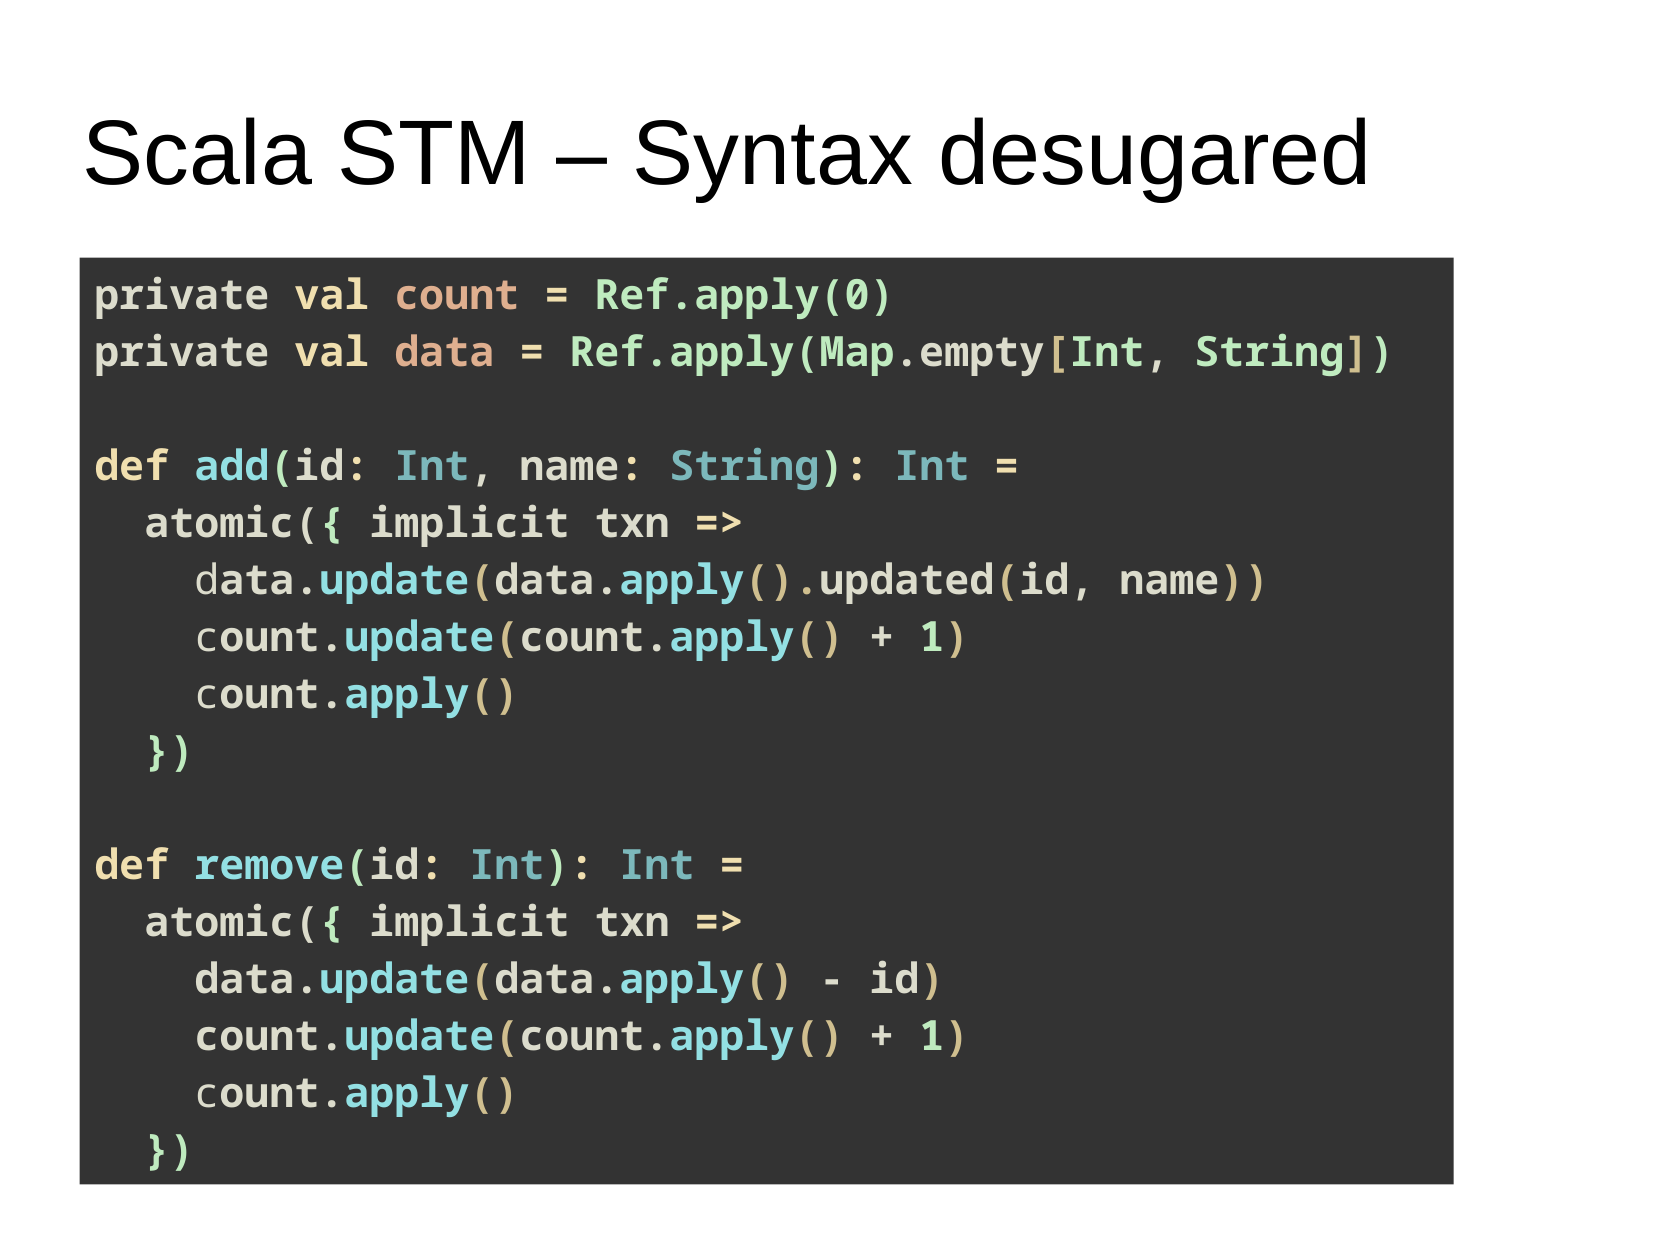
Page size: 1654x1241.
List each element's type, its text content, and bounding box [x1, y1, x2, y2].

text_box private val count = Ref.apply(0) private val data = Ref.apply(Map.empty[Int, String]) def add(id: Int, name: String): Int = atomic({ implicit txn => data.update(data.apply().updated(id, name)) count.update(count.apply() + 1) count.apply() }) def remove(id: Int): Int = atomic({ implicit txn => data.update(data.apply() - id) count.update(count.apply() + 1) count.apply() }) [79, 257, 1454, 945]
title Scala STM – Syntax desugared [82, 49, 1571, 257]
